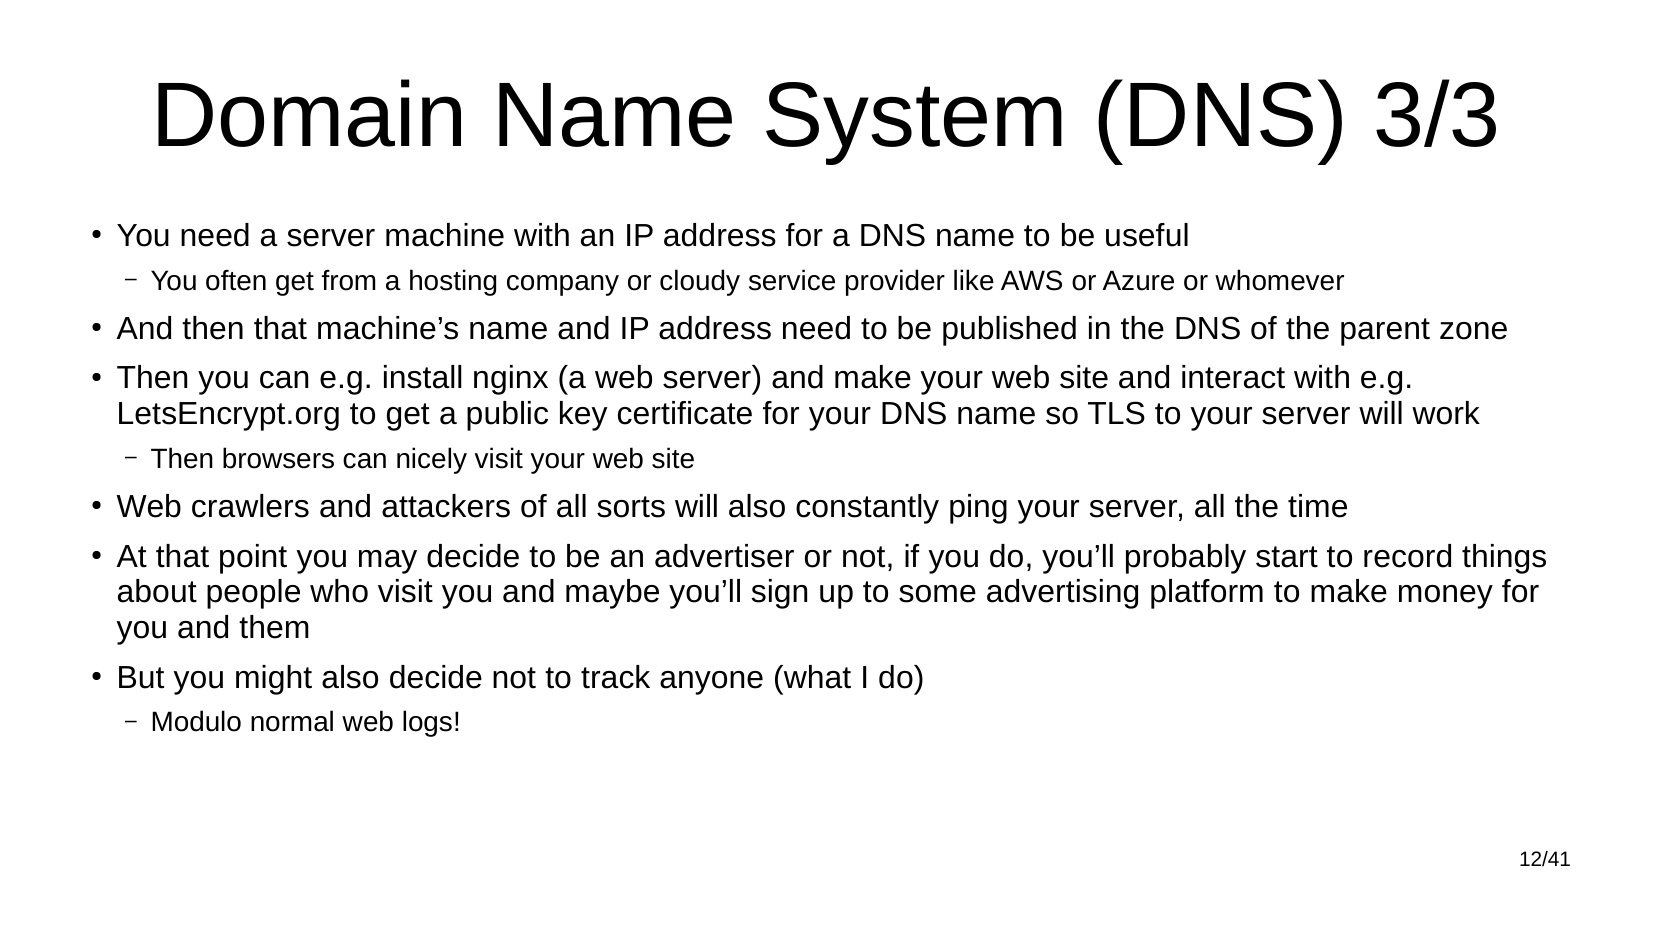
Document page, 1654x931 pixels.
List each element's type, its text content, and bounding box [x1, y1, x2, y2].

list You need a server machine with an IP address for a DNS name to be useful You often get from a hosting company or cloudy service provider like AWS or Azure or whomever And then that machine’s name and IP address need to be published in the DNS of the parent zone Then you can e.g. install nginx (a web server) and make your web site and interact with e.g. LetsEncrypt.org to get a public key certificate for your DNS name so TLS to your server will work Then browsers can nicely visit your web site Web crawlers and attackers of all sorts will also constantly ping your server, all the time At that point you may decide to be an advertiser or not, if you do, you’ll probably start to record things about people who visit you and maybe you’ll sign up to some advertising platform to make money for you and them But you might also decide not to track anyone (what I do) Modulo normal web logs! [82, 217, 1576, 758]
title Domain Name System (DNS) 3/3 [82, 37, 1571, 193]
